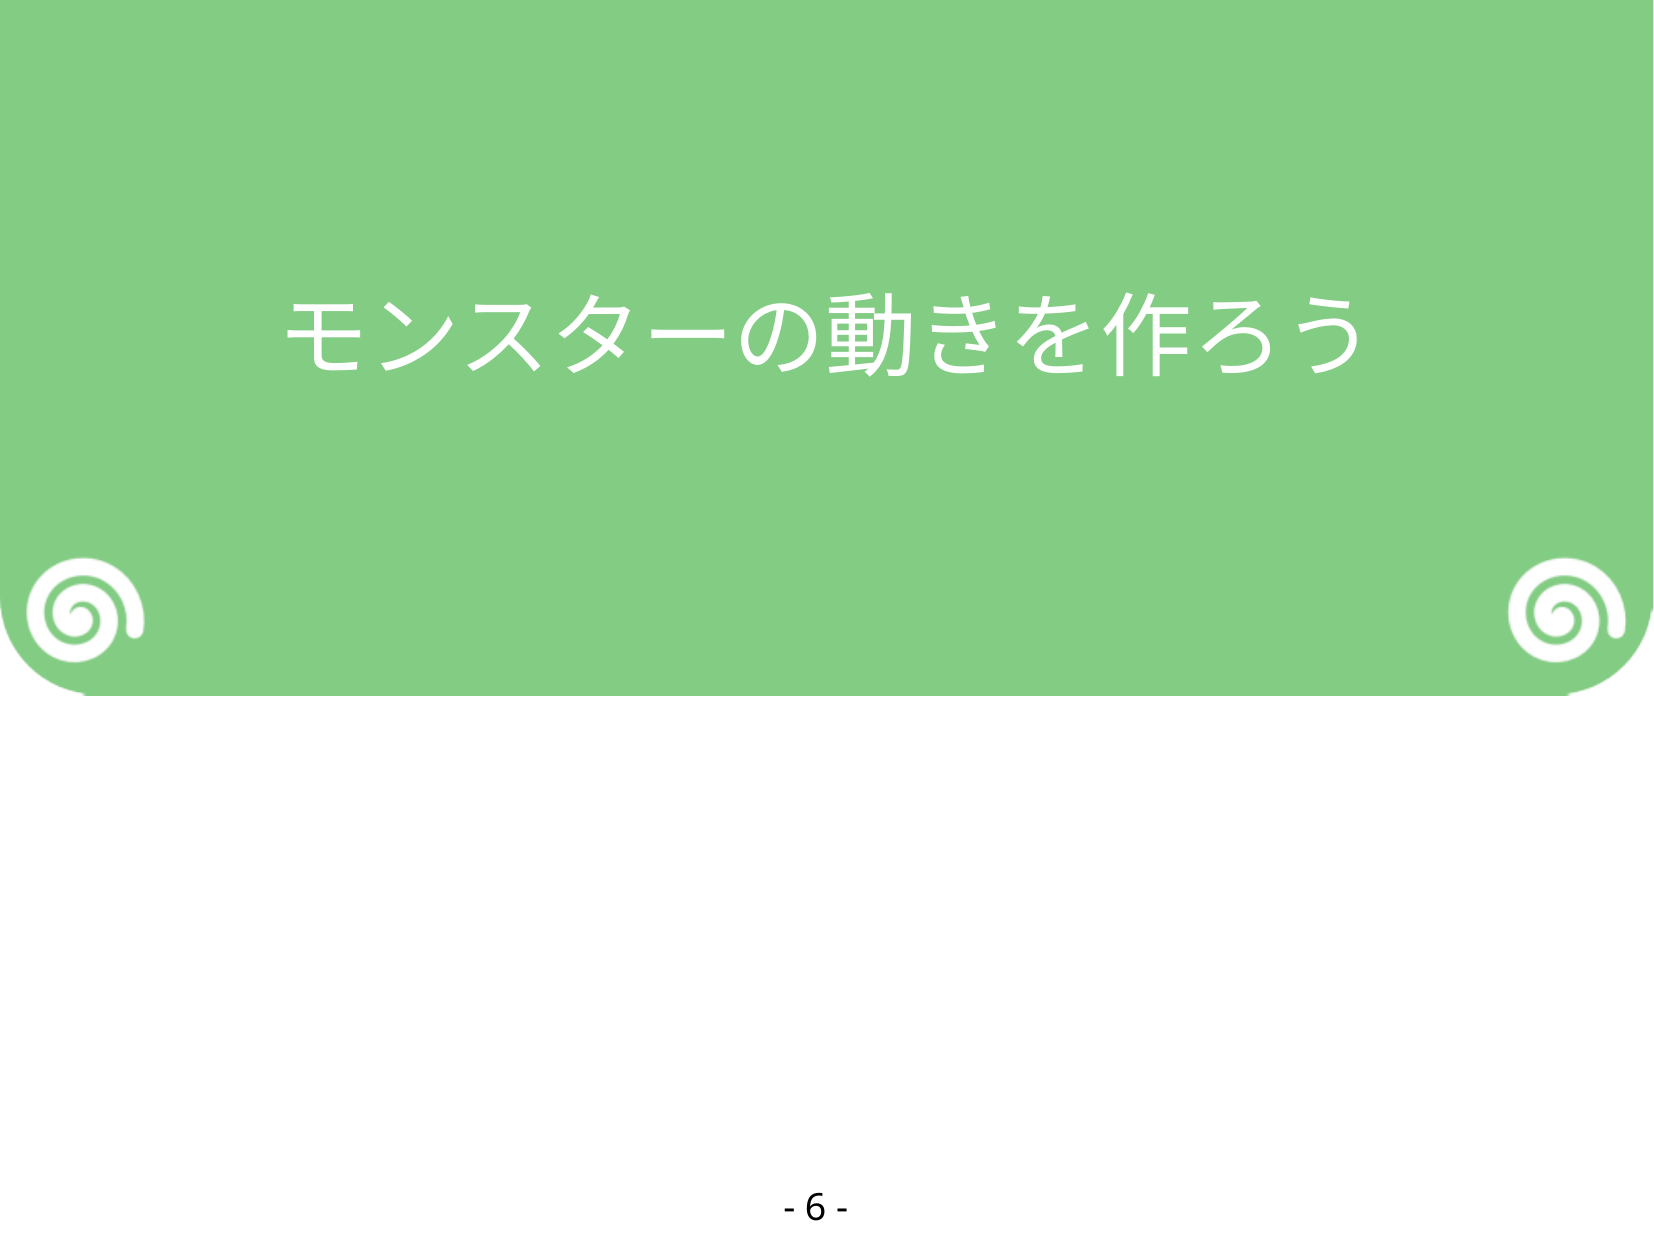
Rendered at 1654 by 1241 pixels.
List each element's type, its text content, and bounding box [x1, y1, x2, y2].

text_box - 6 - [768, 1173, 886, 1241]
title モンスターの動きを作ろう [82, 226, 1571, 434]
picture [0, 0, 1654, 696]
